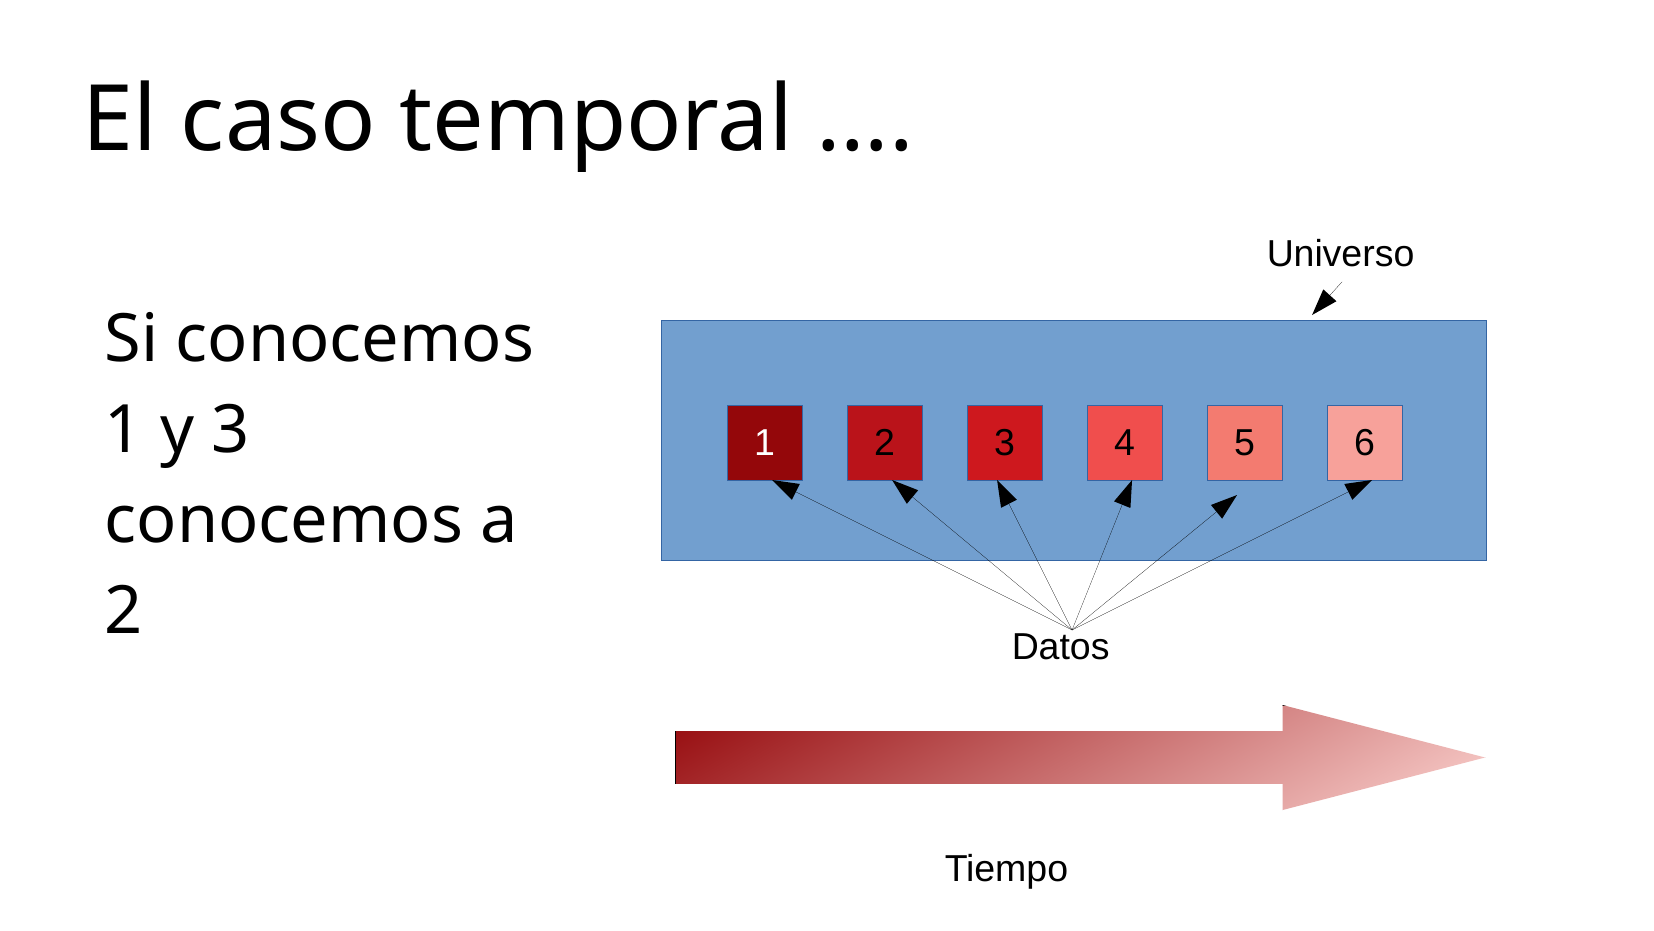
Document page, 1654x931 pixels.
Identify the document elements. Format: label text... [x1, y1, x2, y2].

text_box 1 [727, 405, 803, 481]
text_box 3 [967, 405, 1043, 481]
text_box Universo [1252, 225, 1654, 282]
text_box 5 [1207, 405, 1283, 481]
text_box 4 [1087, 405, 1163, 481]
text_box 2 [847, 405, 923, 481]
text_box Datos [997, 618, 1654, 676]
text_box [675, 705, 1486, 811]
text_box 6 [1327, 405, 1403, 481]
text_box Tiempo [930, 840, 1156, 897]
text_box [661, 320, 1487, 561]
title El caso temporal …. [82, 37, 1571, 193]
text_box Si conocemos 1 y 3 conocemos a 2 [90, 282, 571, 631]
